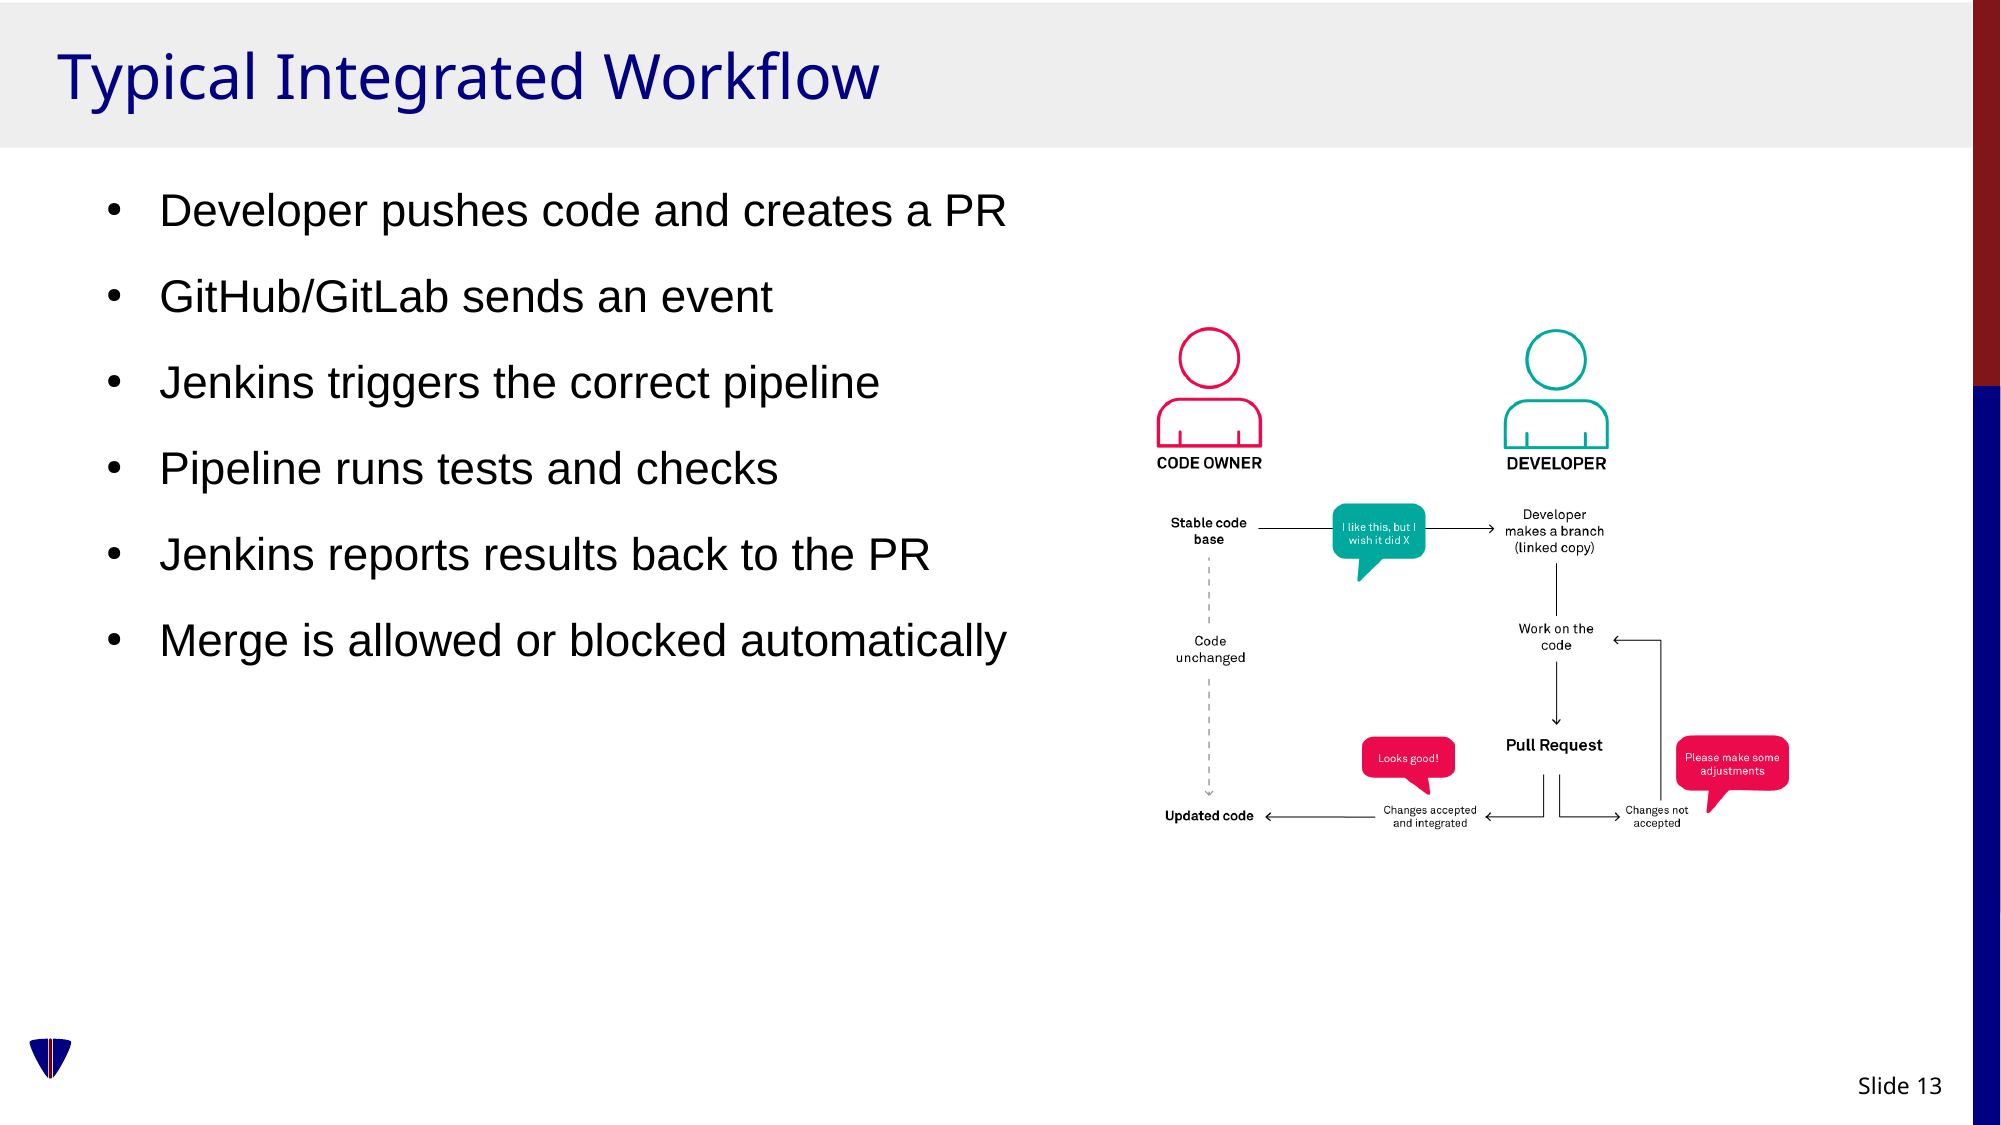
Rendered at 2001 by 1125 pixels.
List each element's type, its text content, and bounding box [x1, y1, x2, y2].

picture [1151, 295, 1789, 864]
list Developer pushes code and creates a PR GitHub/GitLab sends an event Jenkins triggers the correct pipeline Pipeline runs tests and checks Jenkins reports results back to the PR Merge is allowed or blocked automatically [88, 177, 1093, 1034]
title Typical Integrated Workflow [0, 2, 1973, 148]
